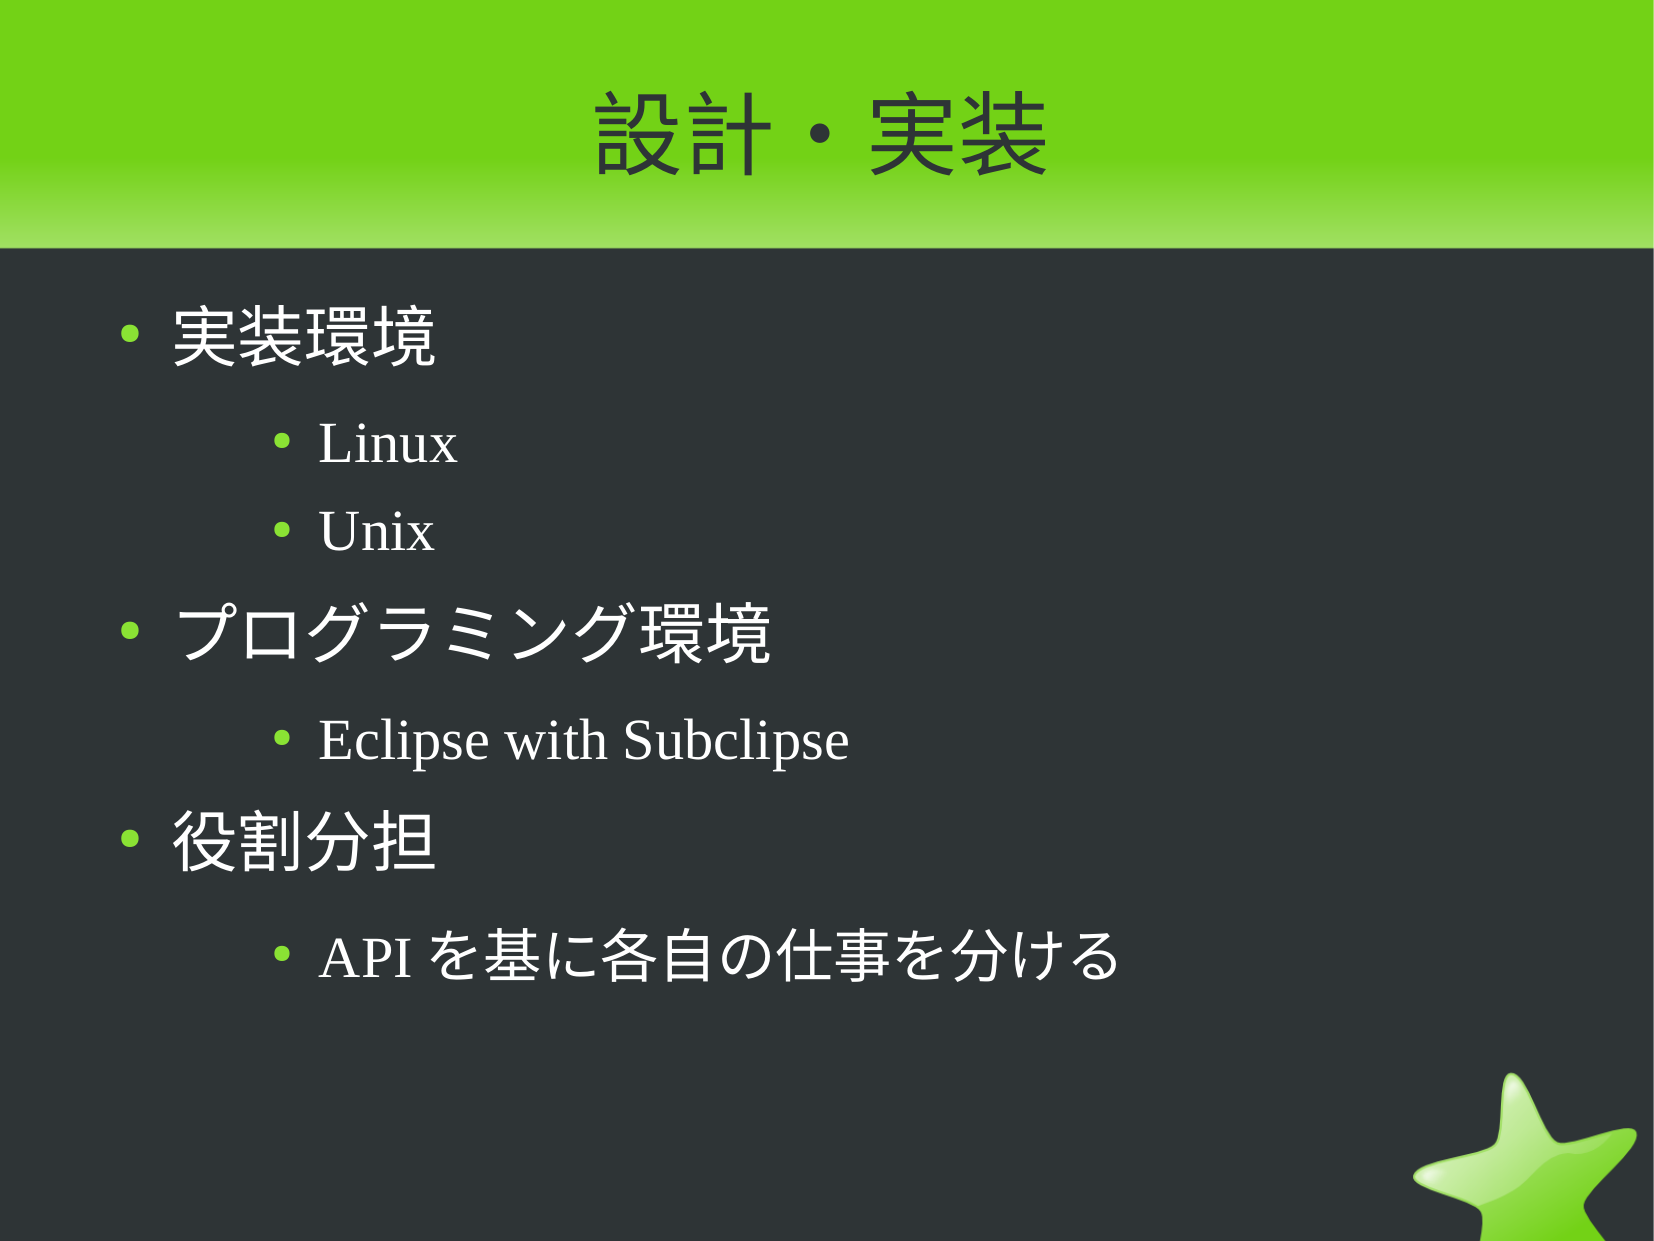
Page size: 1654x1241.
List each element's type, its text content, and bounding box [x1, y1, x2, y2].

list 実装環境 Linux Unix プログラミング環境 Eclipse with Subclipse 役割分担 APIを基に各自の仕事を分ける [82, 290, 1571, 1094]
title 設計・実装 [76, 36, 1565, 229]
picture [0, 0, 1654, 1241]
